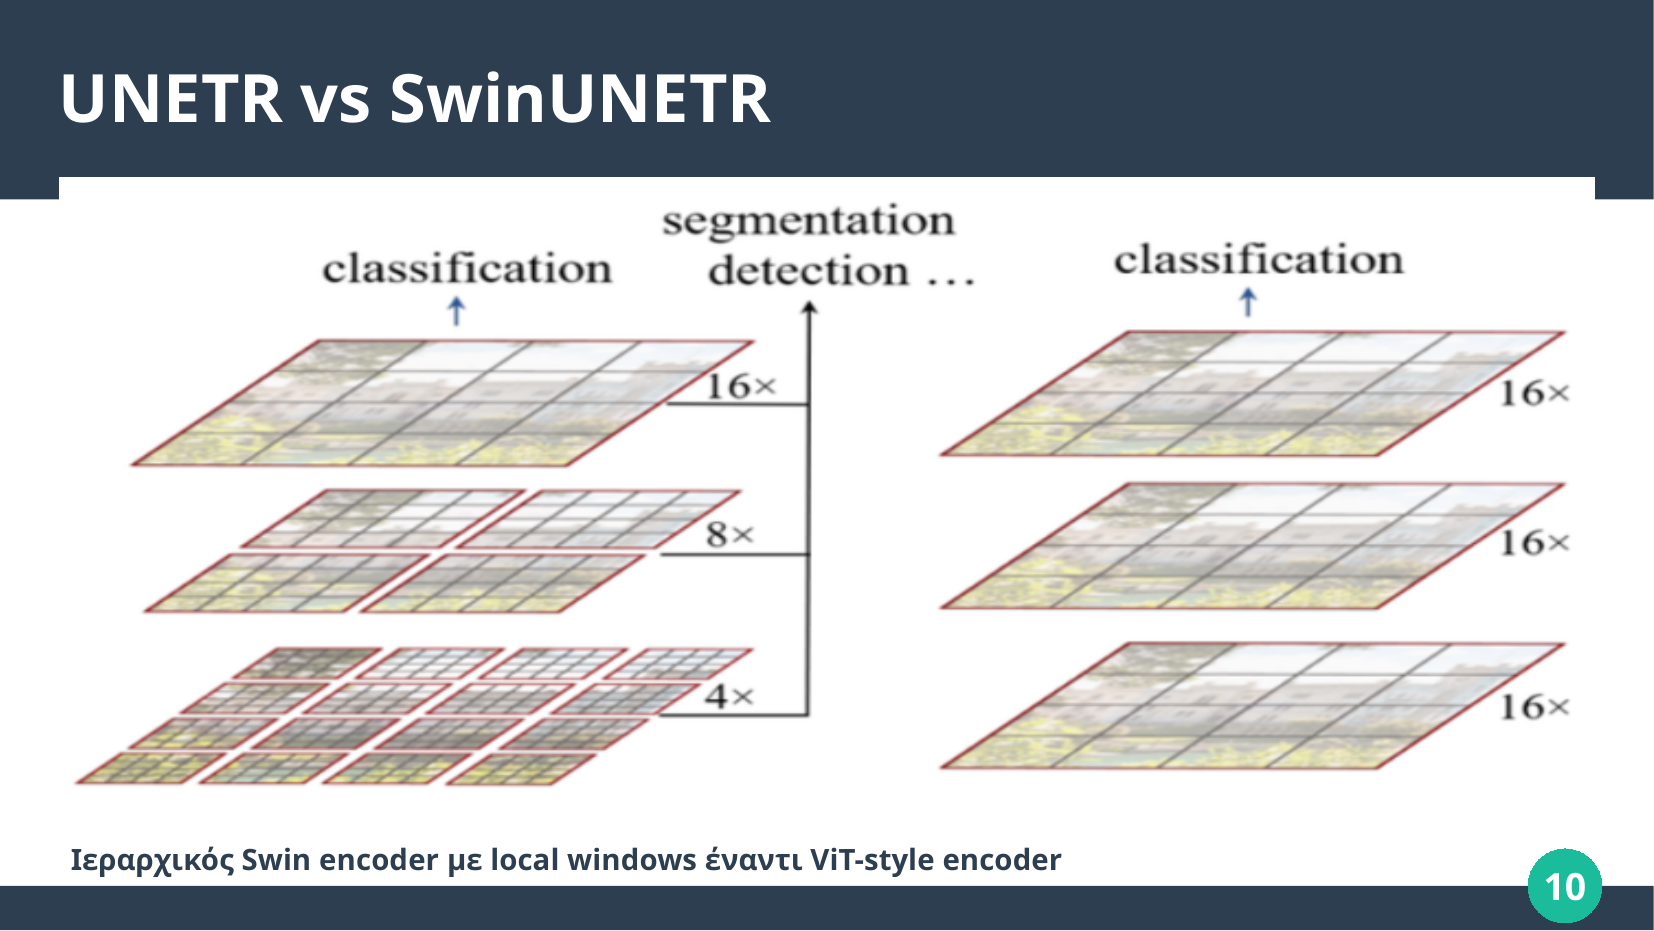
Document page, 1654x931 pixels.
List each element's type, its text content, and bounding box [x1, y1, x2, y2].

picture [59, 177, 1595, 821]
title UNETR vs SwinUNETR [59, 37, 1595, 156]
list Ιεραρχικός Swin encoder με local windows έναντι ViT-style encoder [70, 838, 1583, 880]
